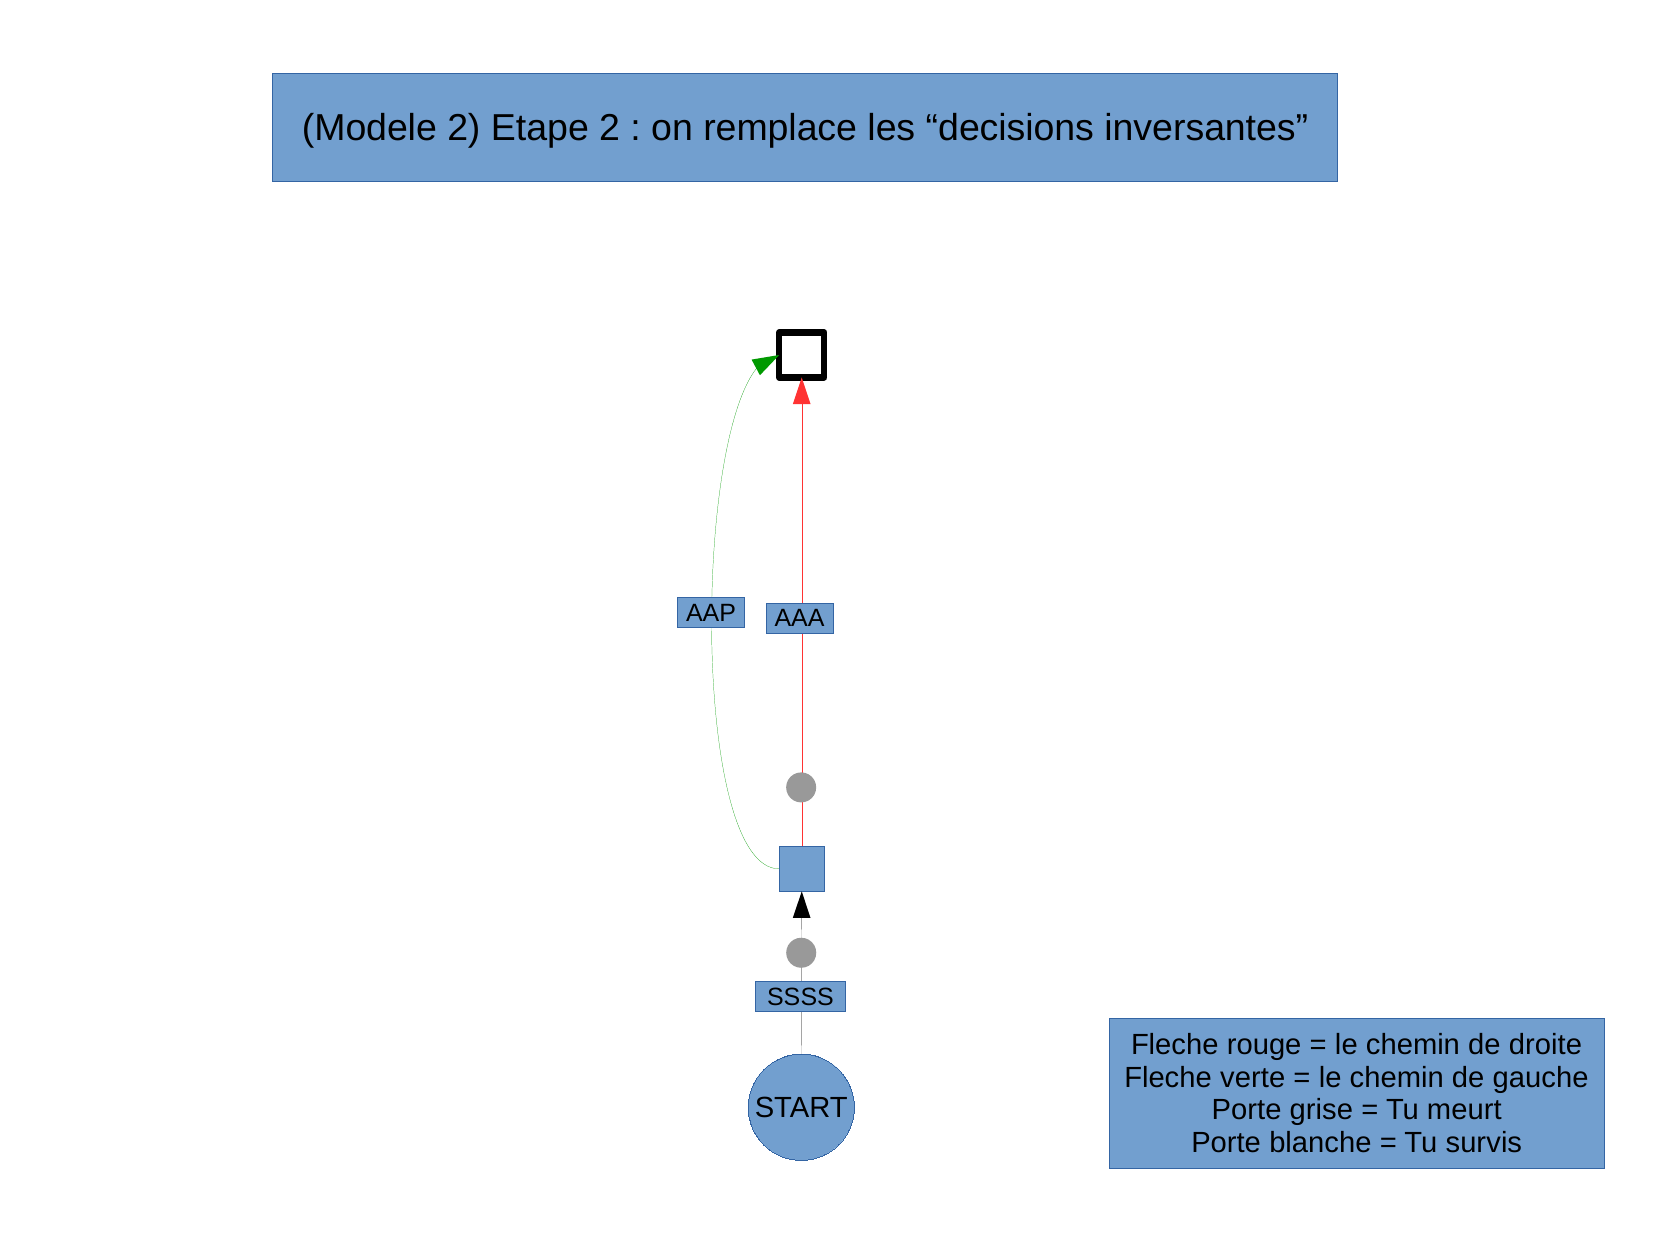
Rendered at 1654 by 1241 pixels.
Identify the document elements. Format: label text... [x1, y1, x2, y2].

text_box [786, 772, 817, 803]
text_box AAP [677, 597, 745, 628]
text_box AAA [766, 603, 834, 634]
text_box [779, 332, 825, 378]
text_box (Modele 2) Etape 2 : on remplace les “decisions inversantes” [272, 73, 1338, 182]
text_box SSSS [755, 981, 846, 1012]
text_box [779, 846, 825, 892]
text_box Fleche rouge = le chemin de droite Fleche verte = le chemin de gauche Porte grise = Tu meurt Porte blanche = Tu survis [1109, 1018, 1605, 1169]
text_box [786, 937, 817, 968]
text_box START [748, 1054, 855, 1161]
